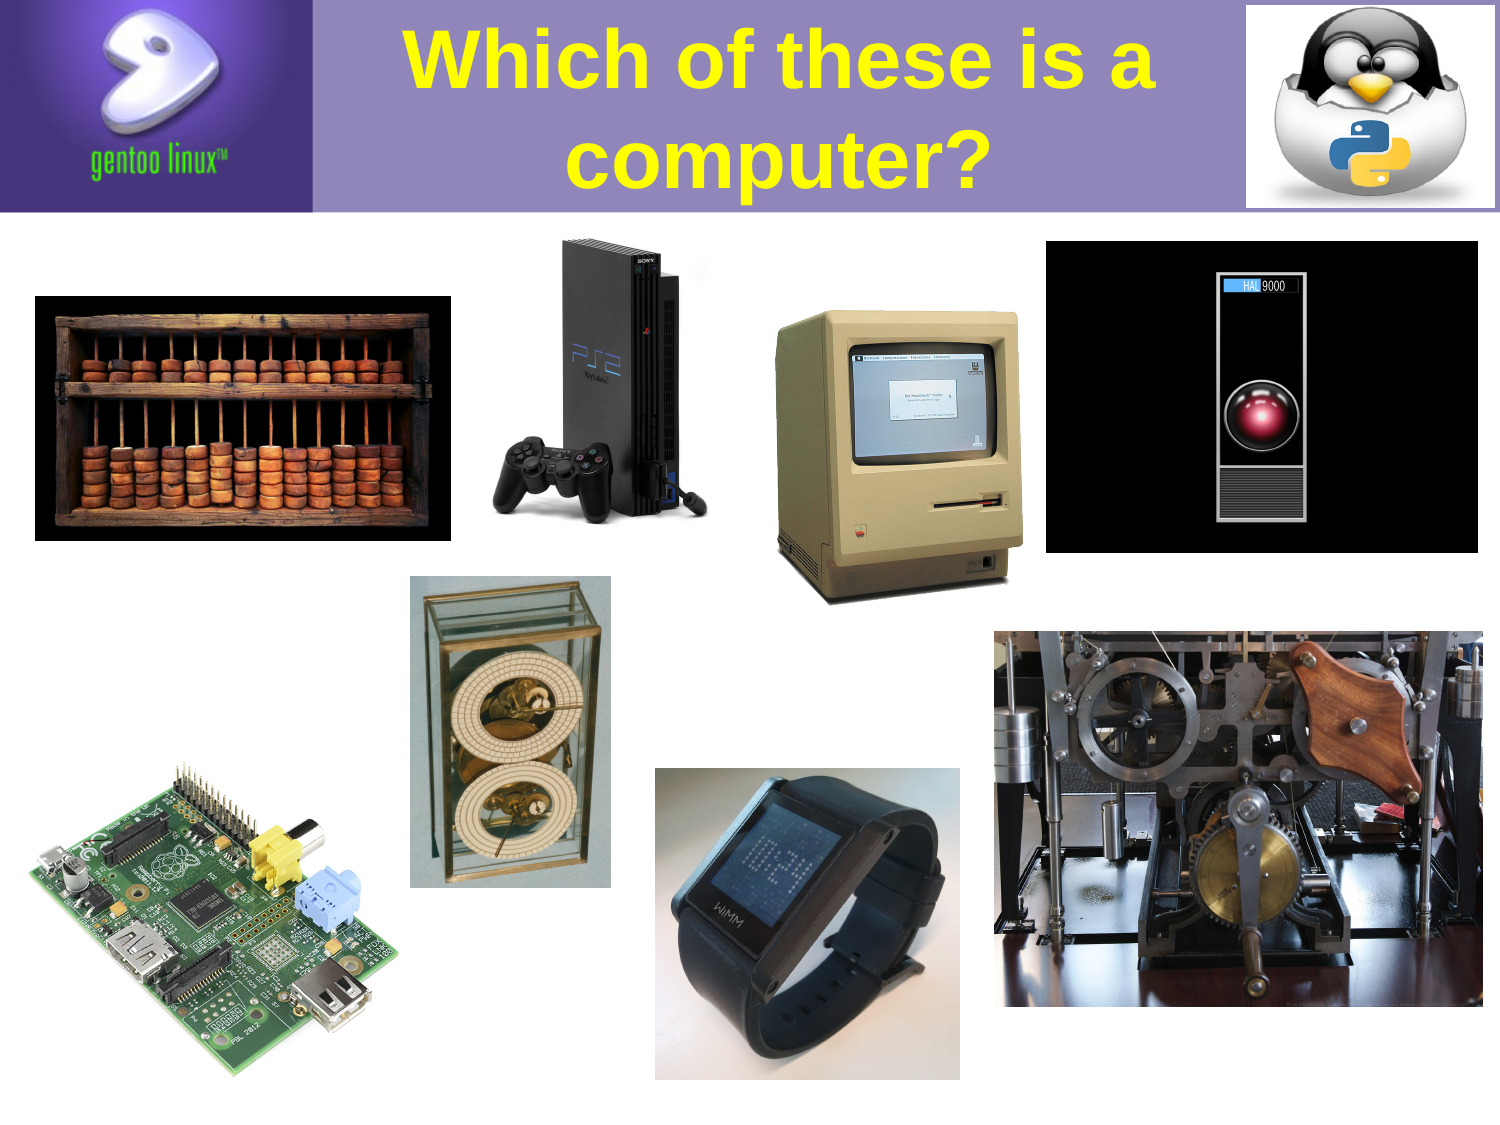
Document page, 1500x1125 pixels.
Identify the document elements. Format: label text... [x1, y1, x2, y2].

picture [1046, 241, 1478, 553]
picture [1246, 5, 1495, 208]
picture [994, 631, 1483, 1007]
picture [19, 723, 408, 1124]
picture [0, 0, 302, 184]
title Which of these is a computer? [324, 9, 1235, 203]
picture [655, 768, 960, 1080]
picture [35, 232, 1035, 613]
picture [410, 576, 611, 888]
